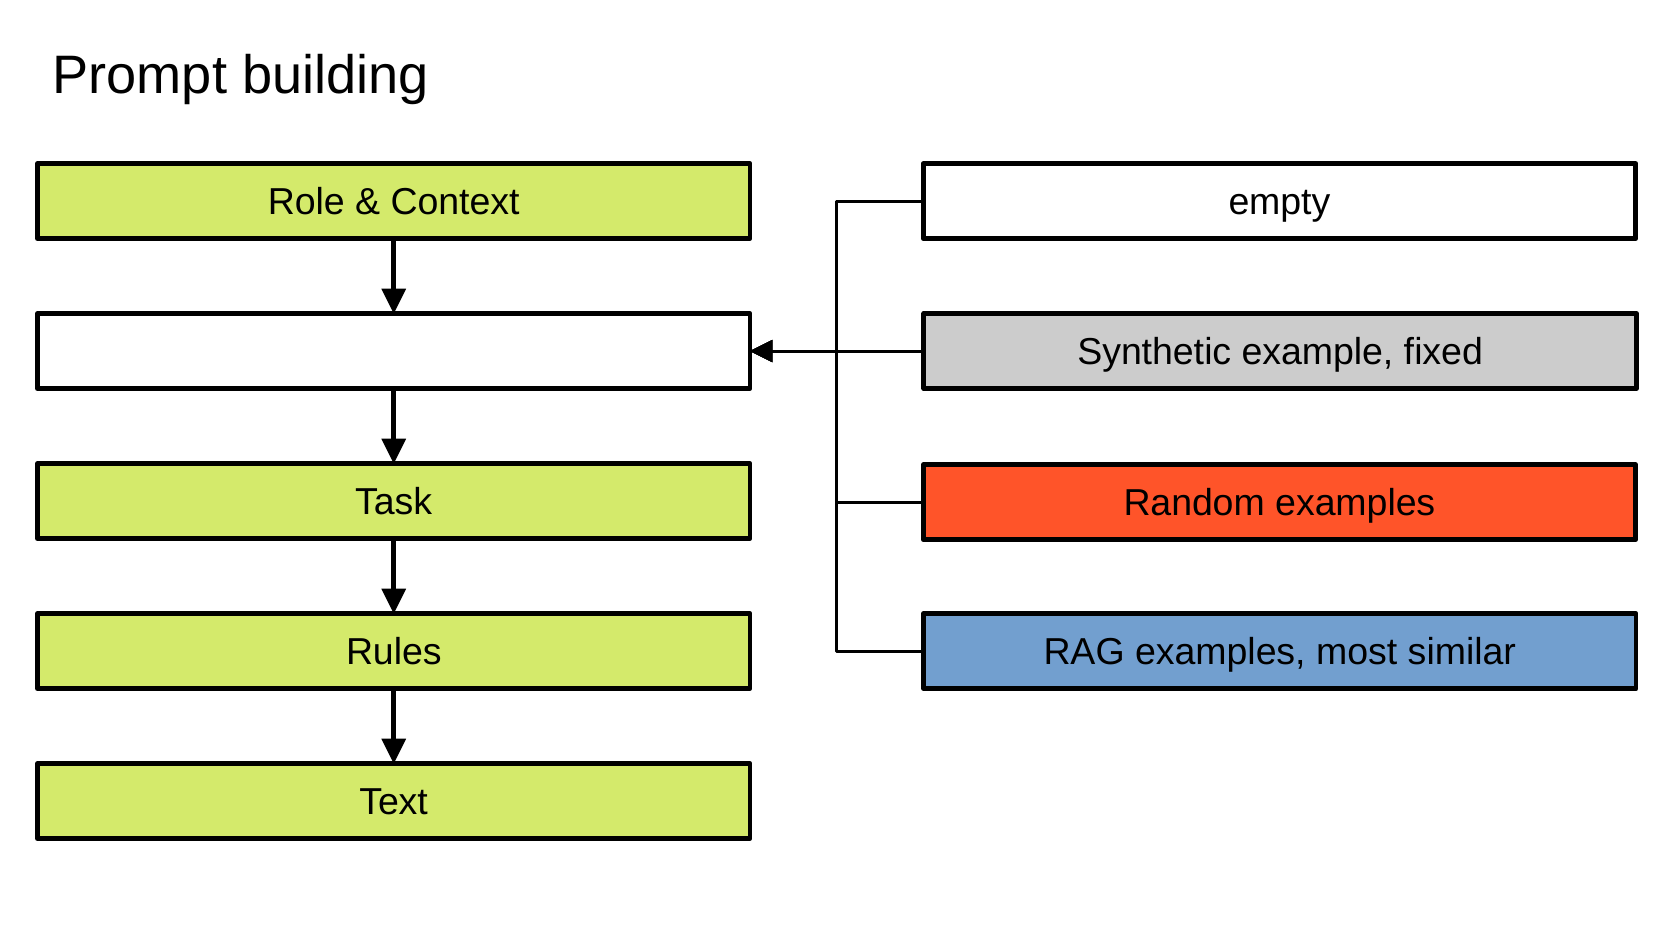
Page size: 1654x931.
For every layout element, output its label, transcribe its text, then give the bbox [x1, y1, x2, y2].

text_box Task [37, 463, 750, 539]
text_box Rules [37, 613, 750, 689]
text_box empty [923, 163, 1636, 239]
text_box [37, 313, 750, 389]
text_box Random examples [923, 464, 1636, 540]
text_box Prompt building [37, 37, 1276, 113]
text_box Text [37, 763, 750, 839]
text_box RAG examples, most similar [923, 613, 1637, 689]
text_box Role & Context [37, 163, 750, 239]
text_box Synthetic example, fixed [923, 313, 1637, 389]
